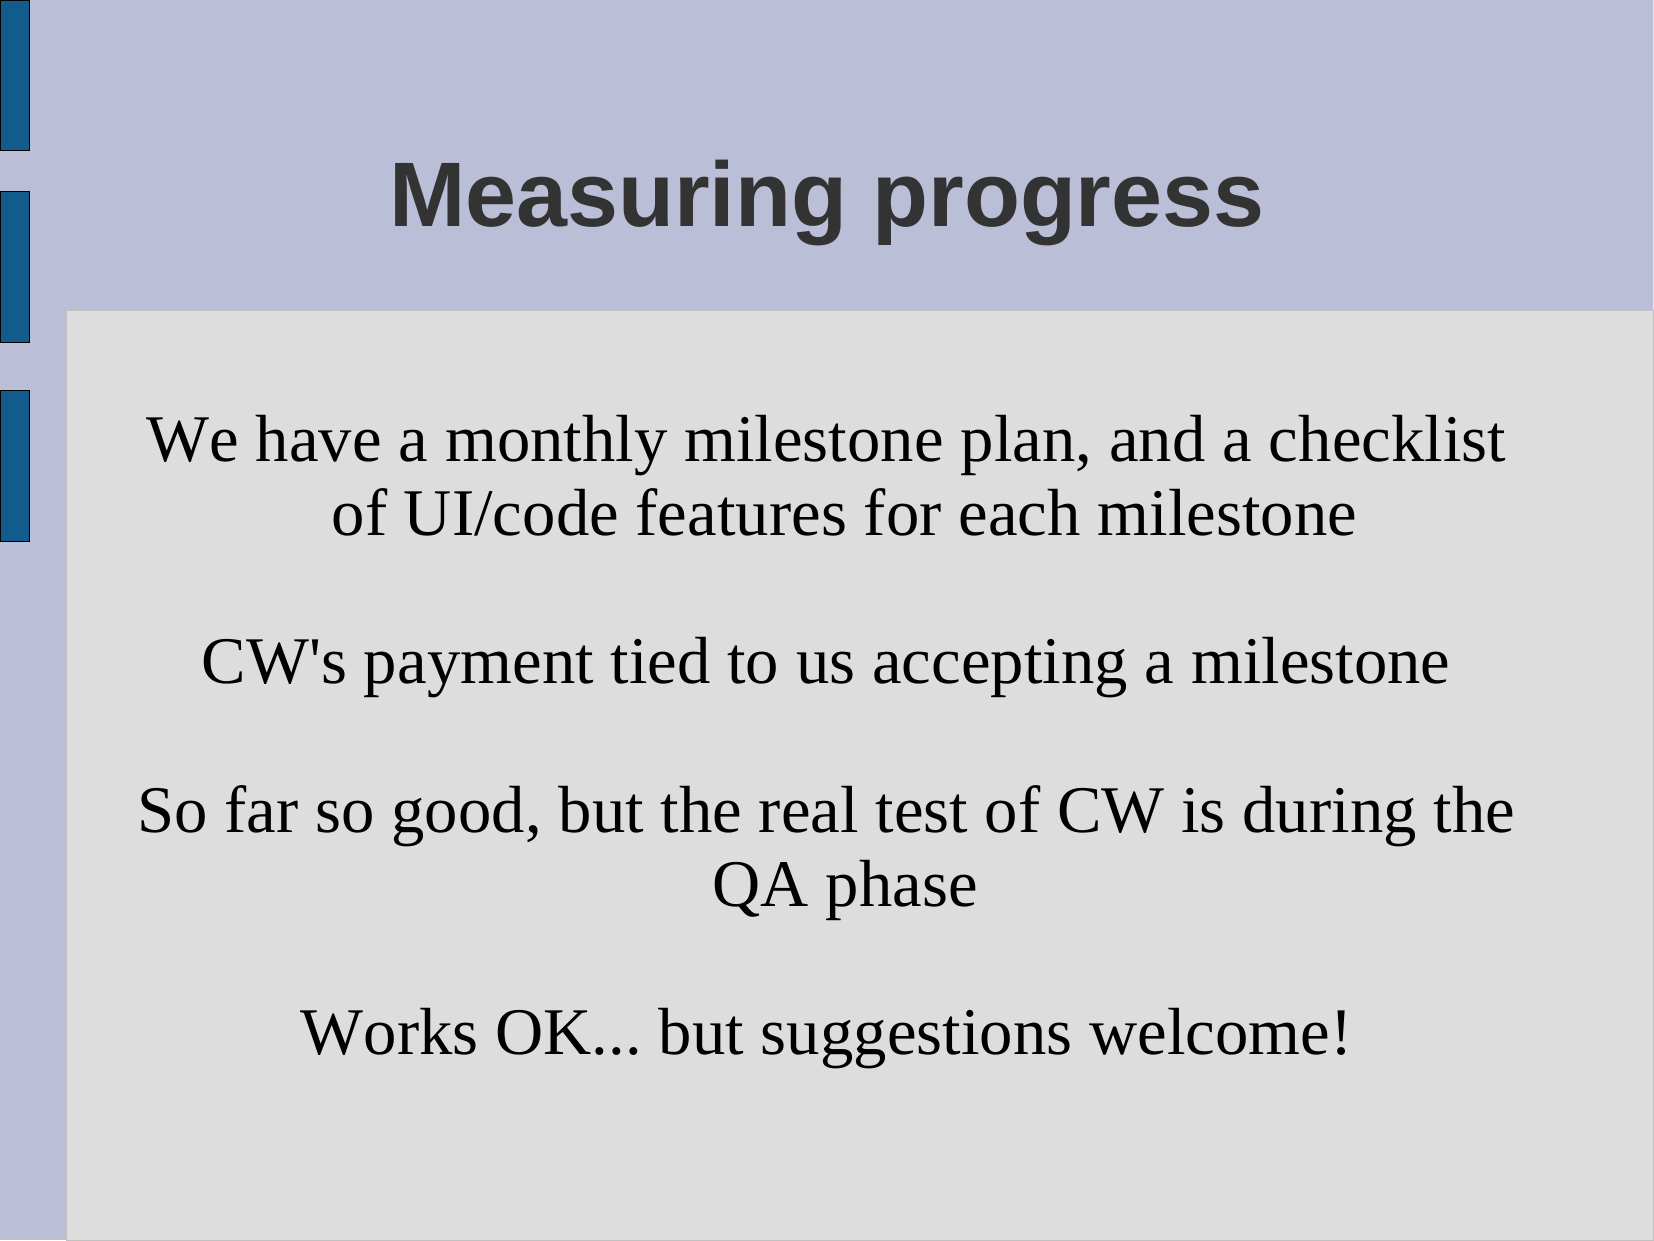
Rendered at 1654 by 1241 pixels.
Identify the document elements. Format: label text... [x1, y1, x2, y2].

title Measuring progress [121, 91, 1534, 299]
subtitle We have a monthly milestone plan, and a checklist of UI/code features for each milestone CW's payment tied to us accepting a milestone So far so good, but the real test of CW is during the QA phase Works OK... but suggestions welcome! [121, 344, 1534, 1127]
